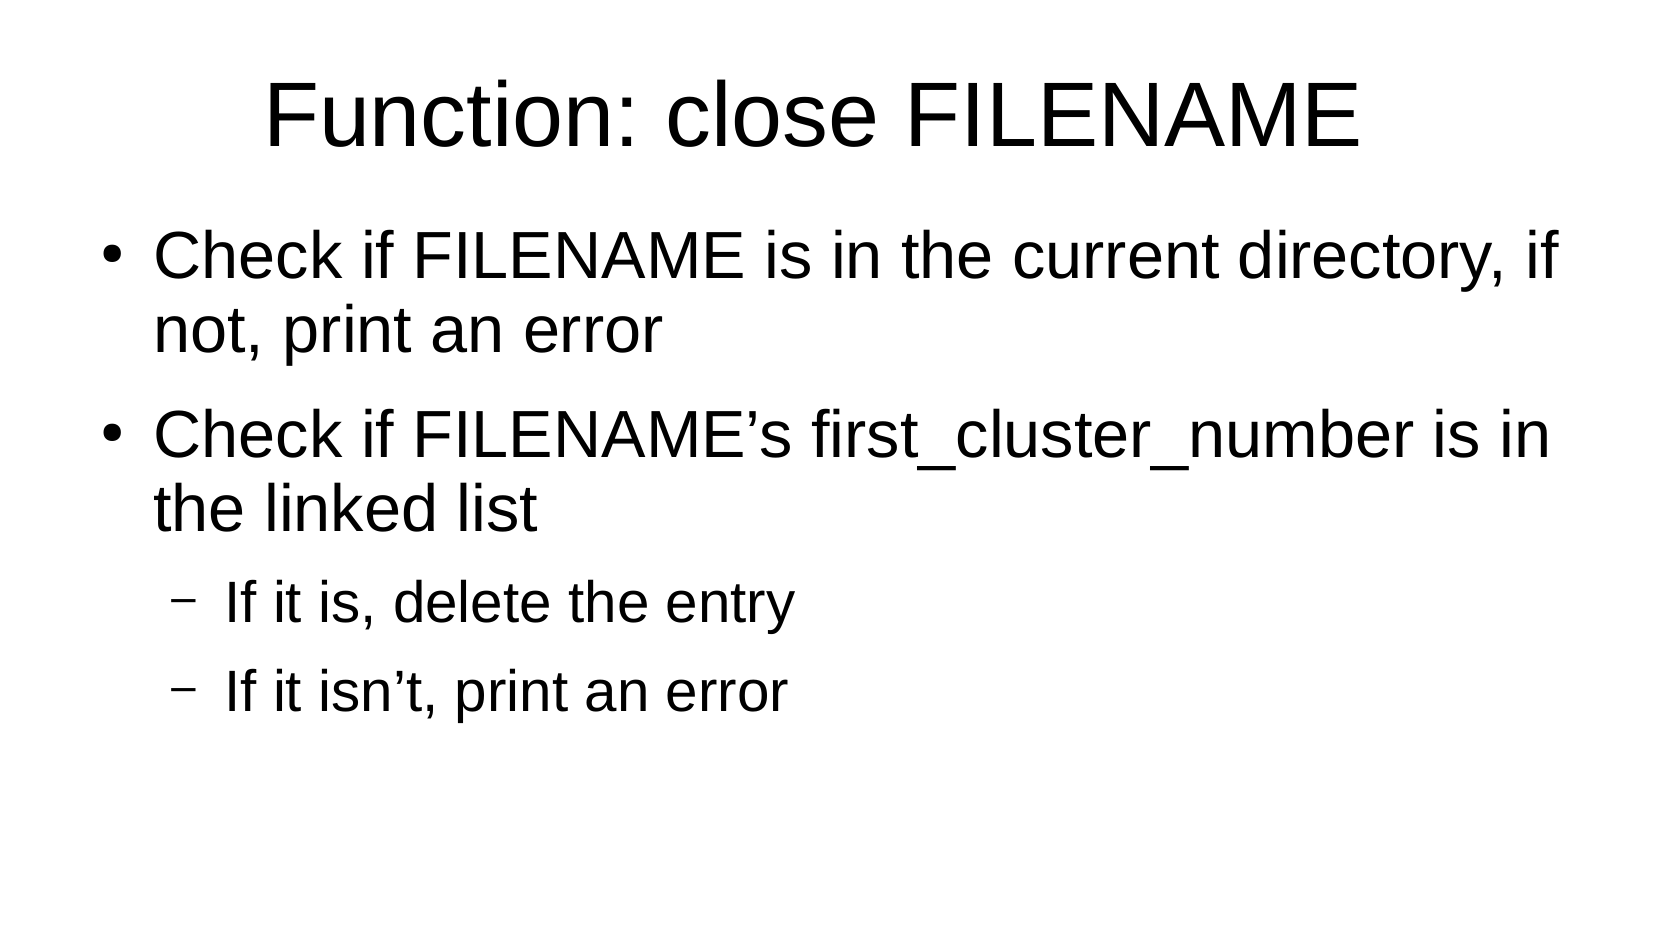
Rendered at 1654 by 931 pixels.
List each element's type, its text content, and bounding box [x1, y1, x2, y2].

title Function: close FILENAME [82, 37, 1571, 193]
list Check if FILENAME is in the current directory, if not, print an error Check if FILENAME’s first_cluster_number is in the linked list If it is, delete the entry If it isn’t, print an error [82, 217, 1571, 758]
